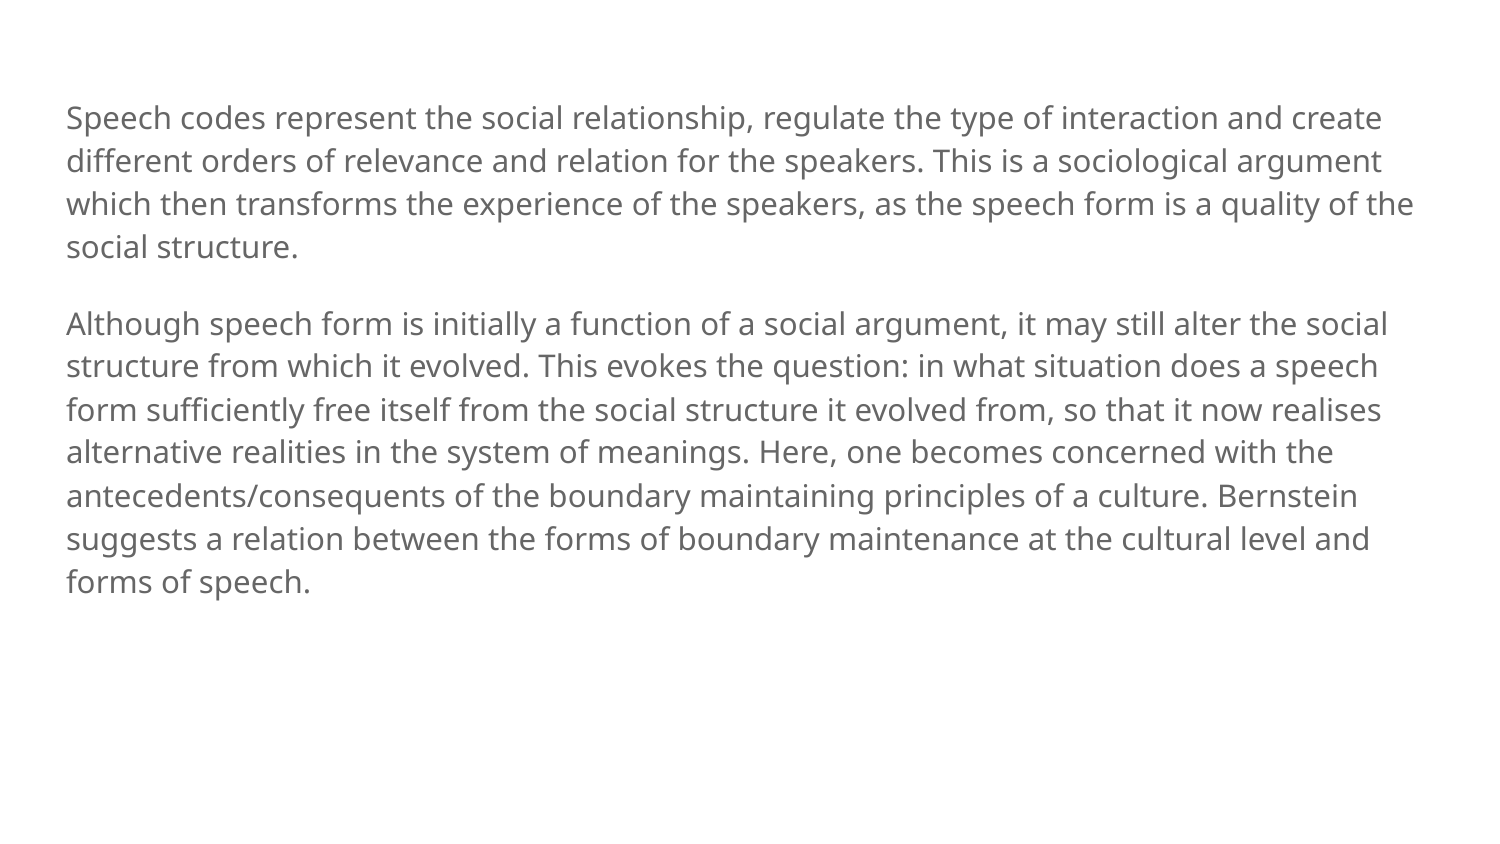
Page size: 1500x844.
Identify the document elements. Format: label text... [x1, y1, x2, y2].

list Speech codes represent the social relationship, regulate the type of interaction and create different orders of relevance and relation for the speakers. This is a sociological argument which then transforms the experience of the speakers, as the speech form is a quality of the social structure. Although speech form is initially a function of a social argument, it may still alter the social structure from which it evolved. This evokes the question: in what situation does a speech form sufficiently free itself from the social structure it evolved from, so that it now realises alternative realities in the system of meanings. Here, one becomes concerned with the antecedents/consequents of the boundary maintaining principles of a culture. Bernstein suggests a relation between the forms of boundary maintenance at the cultural level and forms of speech. [51, 77, 1449, 761]
